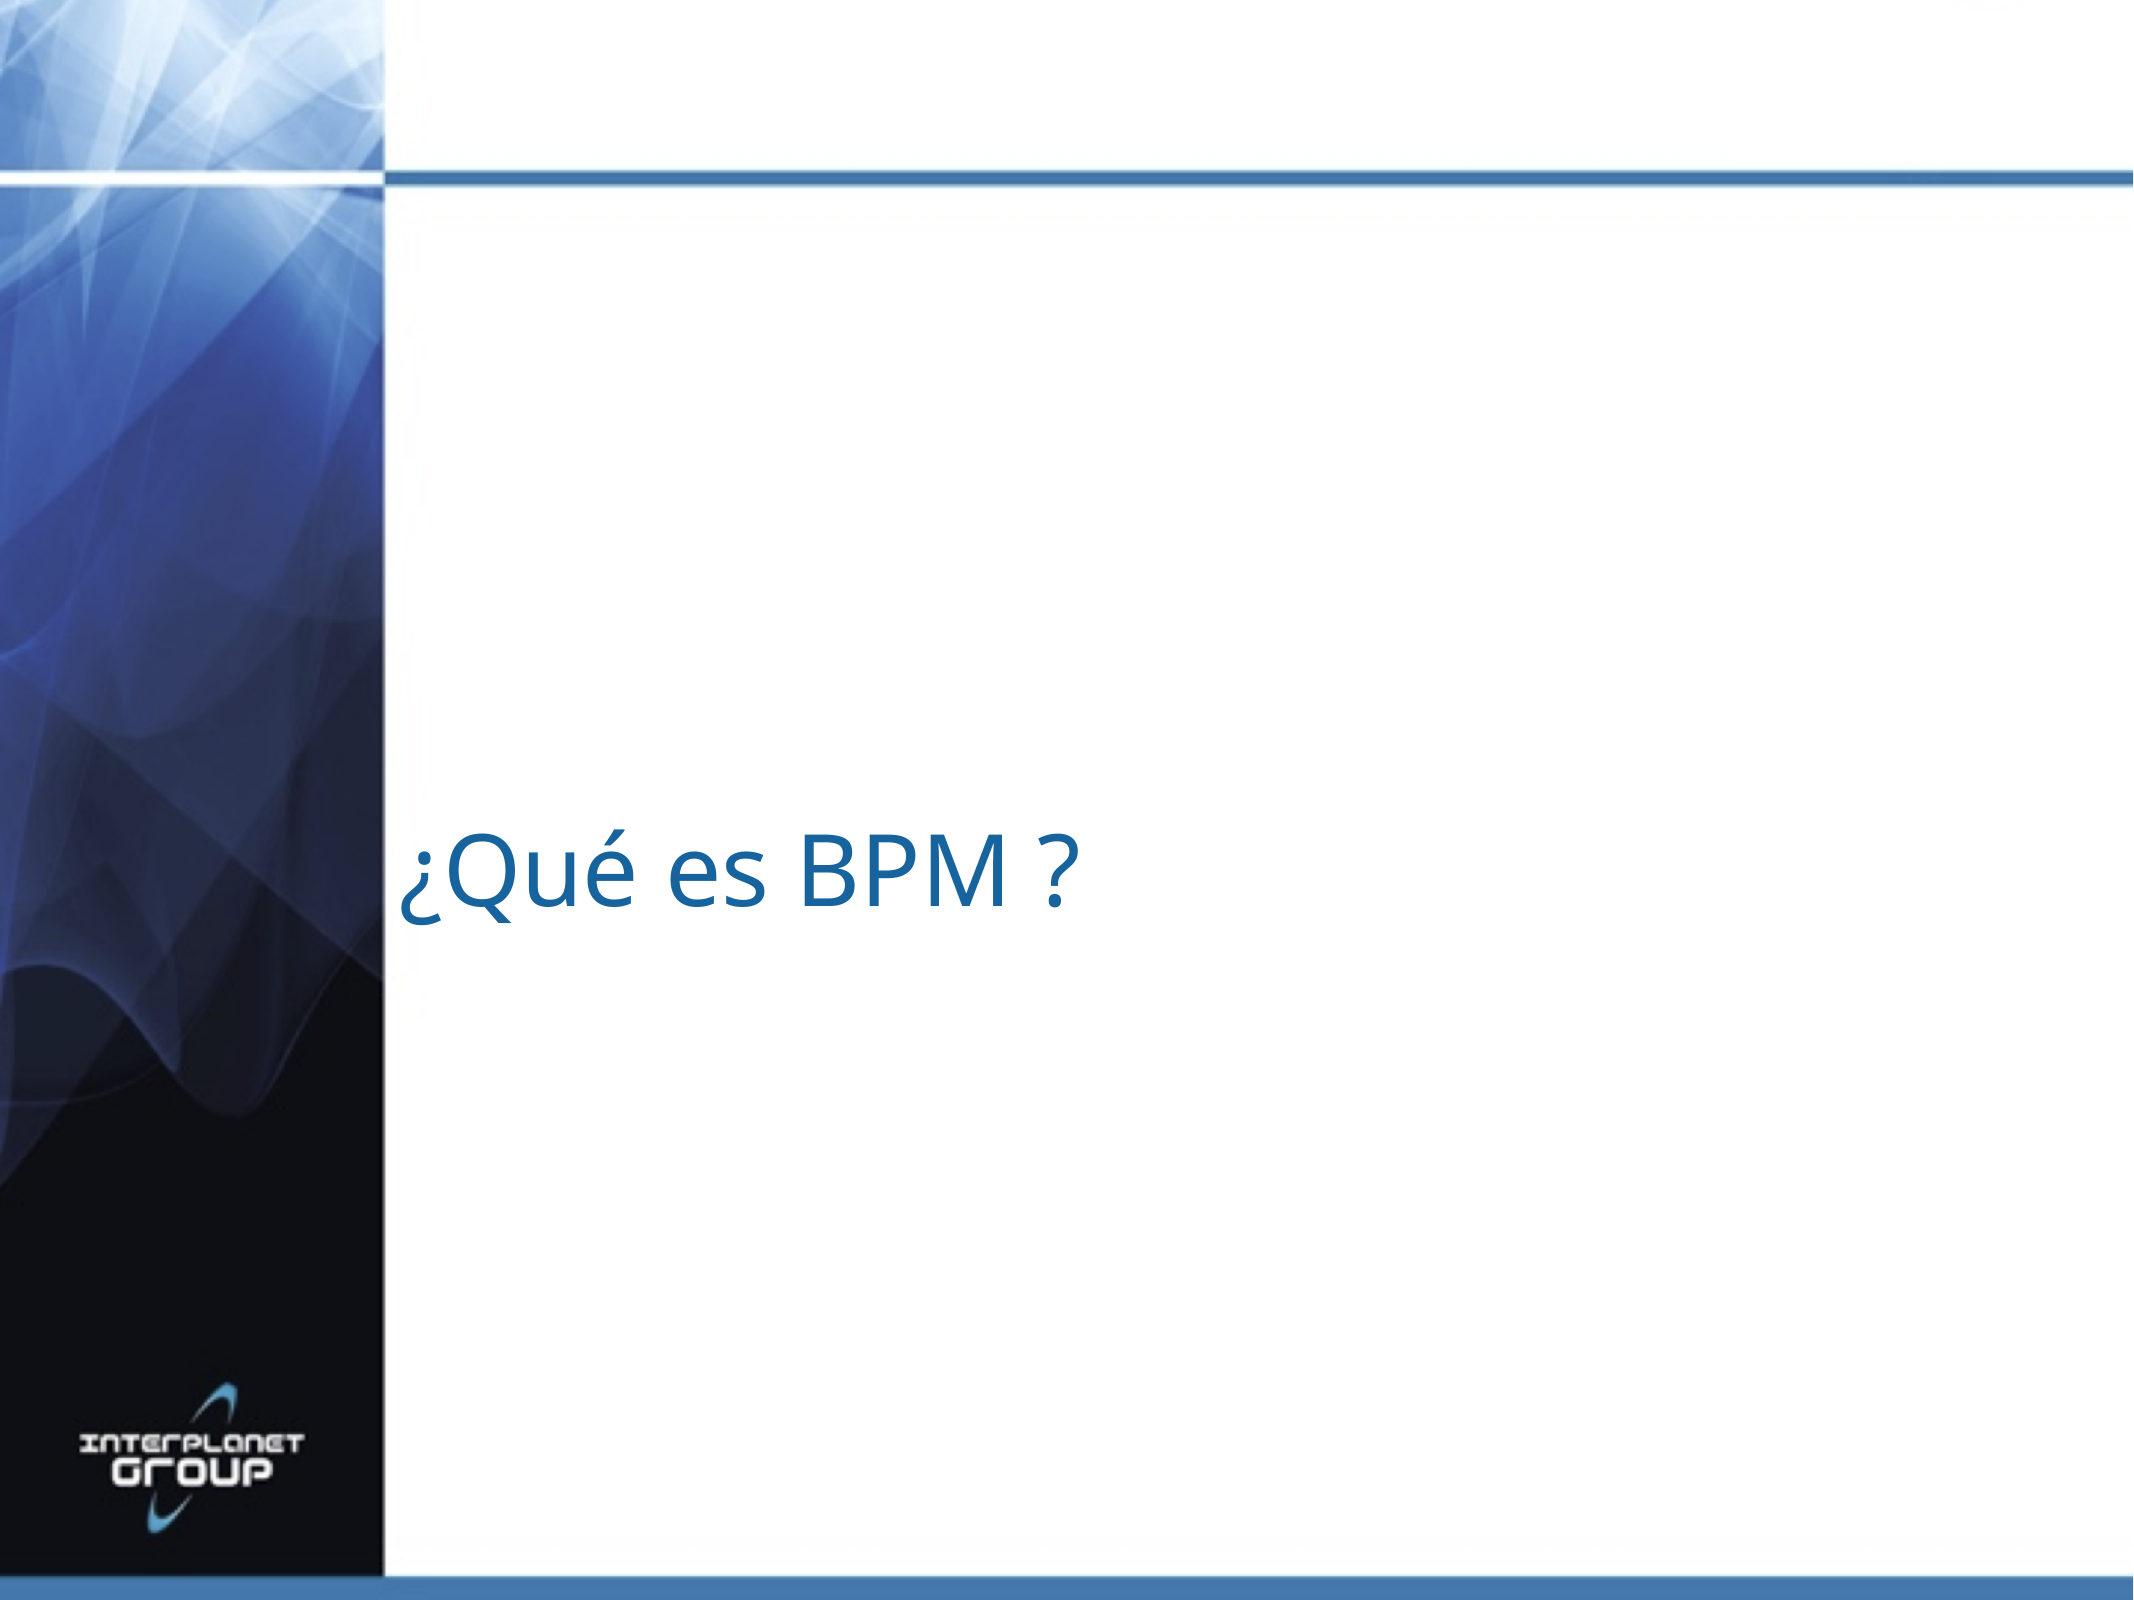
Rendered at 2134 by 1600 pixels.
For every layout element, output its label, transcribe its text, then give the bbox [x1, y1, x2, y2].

list ¿Qué es BPM ? [391, 335, 2109, 1567]
title [391, 22, 2109, 335]
picture [0, 0, 2134, 1600]
